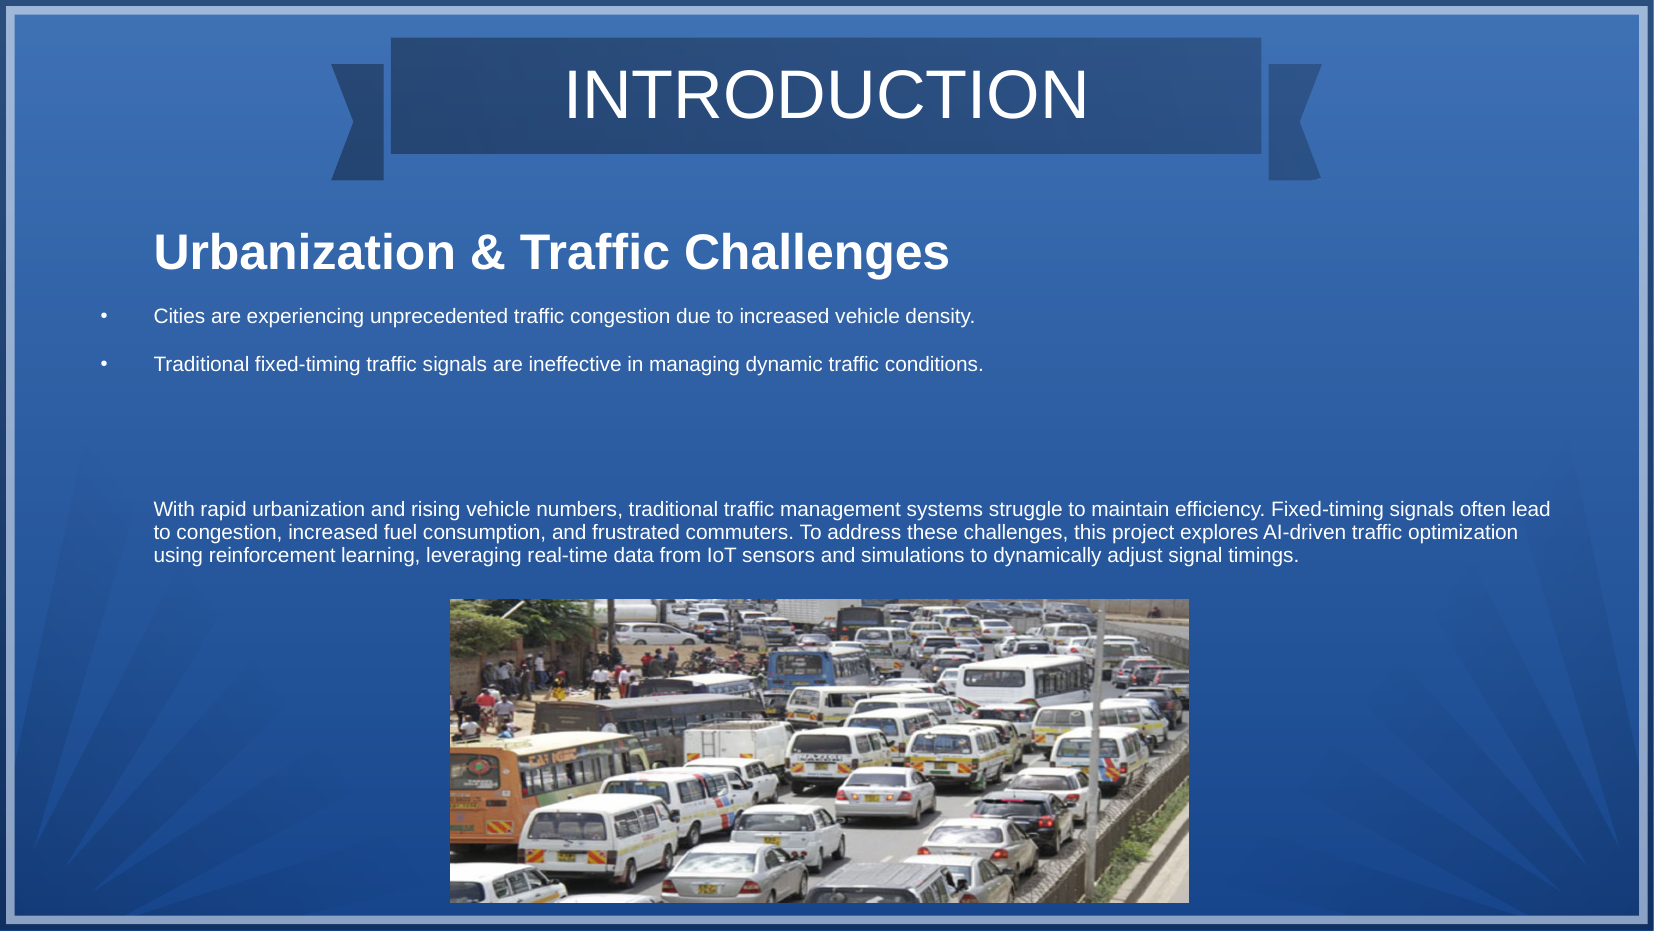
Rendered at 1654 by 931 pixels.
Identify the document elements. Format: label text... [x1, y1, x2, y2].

title INTRODUCTION [389, 35, 1264, 154]
picture [450, 599, 1189, 903]
list Urbanization & Traffic Challenges Cities are experiencing unprecedented traffic congestion due to increased vehicle density. Traditional fixed-timing traffic signals are ineffective in managing dynamic traffic conditions. With rapid urbanization and rising vehicle numbers, traditional traffic management systems struggle to maintain efficiency. Fixed-timing signals often lead to congestion, increased fuel consumption, and frustrated commuters. To address these challenges, this project explores AI-driven traffic optimization using reinforcement learning, leveraging real-time data from IoT sensors and simulations to dynamically adjust signal timings. [82, 224, 1571, 848]
